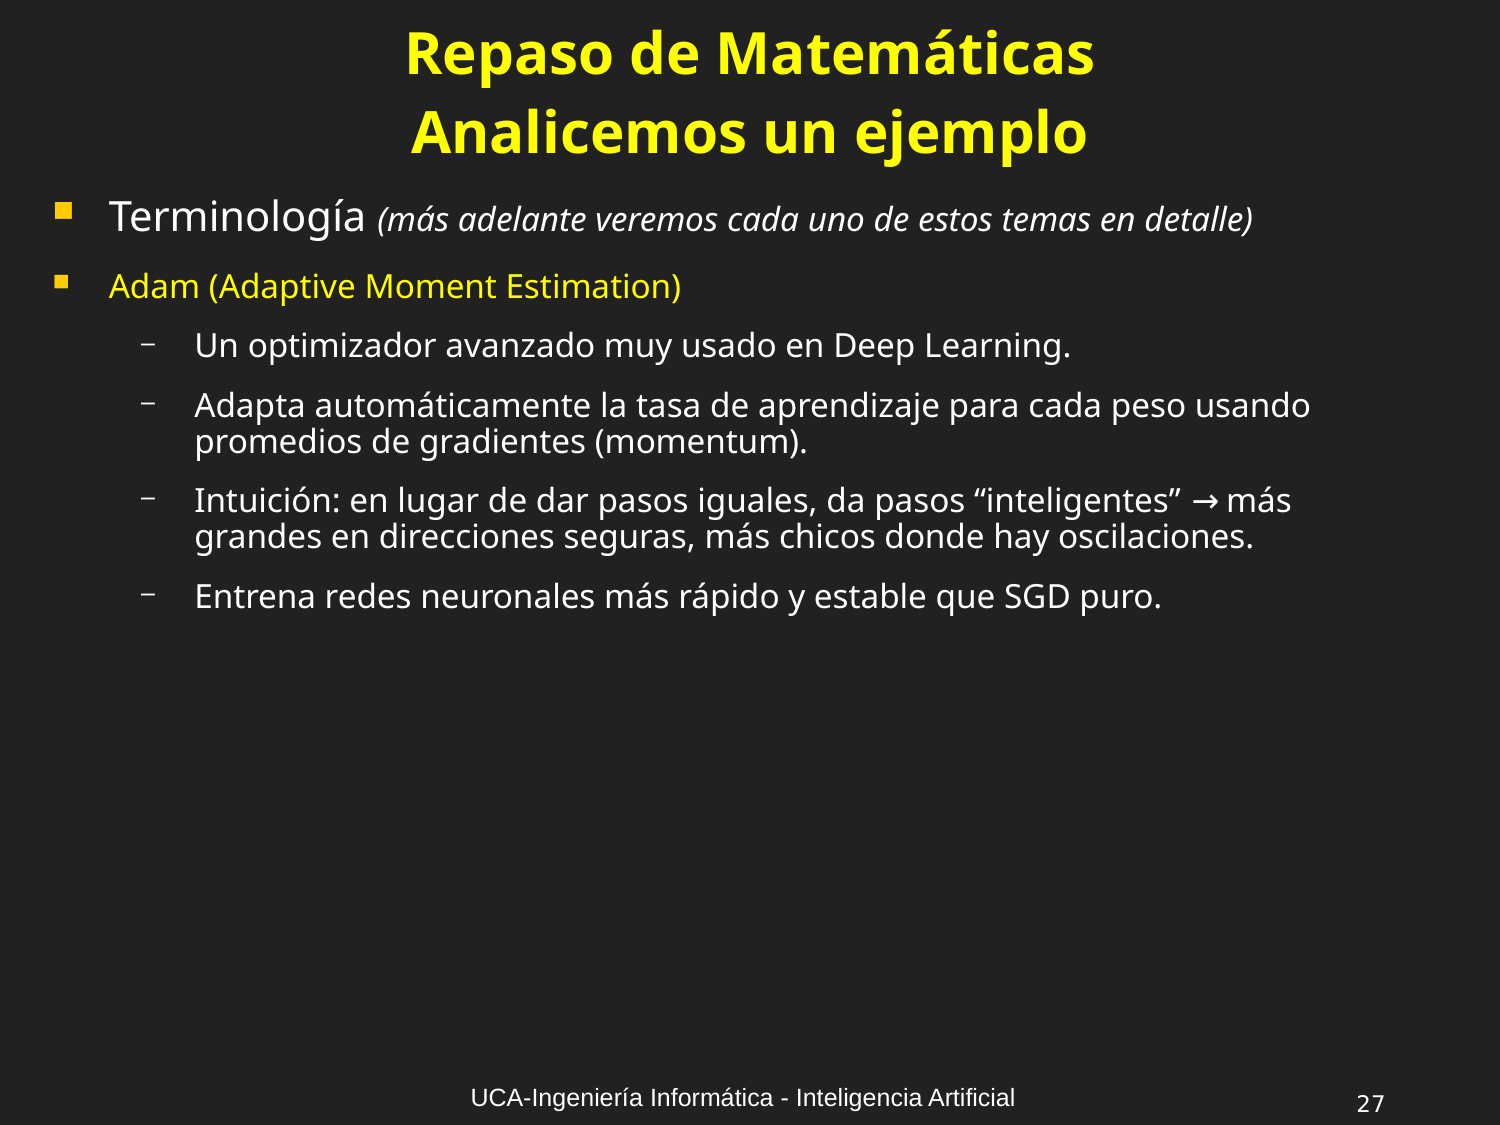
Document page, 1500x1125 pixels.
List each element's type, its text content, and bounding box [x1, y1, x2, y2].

list Terminología (más adelante veremos cada uno de estos temas en detalle) Adam (Adaptive Moment Estimation) Un optimizador avanzado muy usado en Deep Learning. Adapta automáticamente la tasa de aprendizaje para cada peso usando promedios de gradientes (momentum). Intuición: en lugar de dar pasos iguales, da pasos “inteligentes” → más grandes en direcciones seguras, más chicos donde hay oscilaciones. Entrena redes neuronales más rápido y estable que SGD puro. [37, 187, 1388, 901]
title Repaso de Matemáticas Analicemos un ejemplo [75, 33, 1426, 150]
